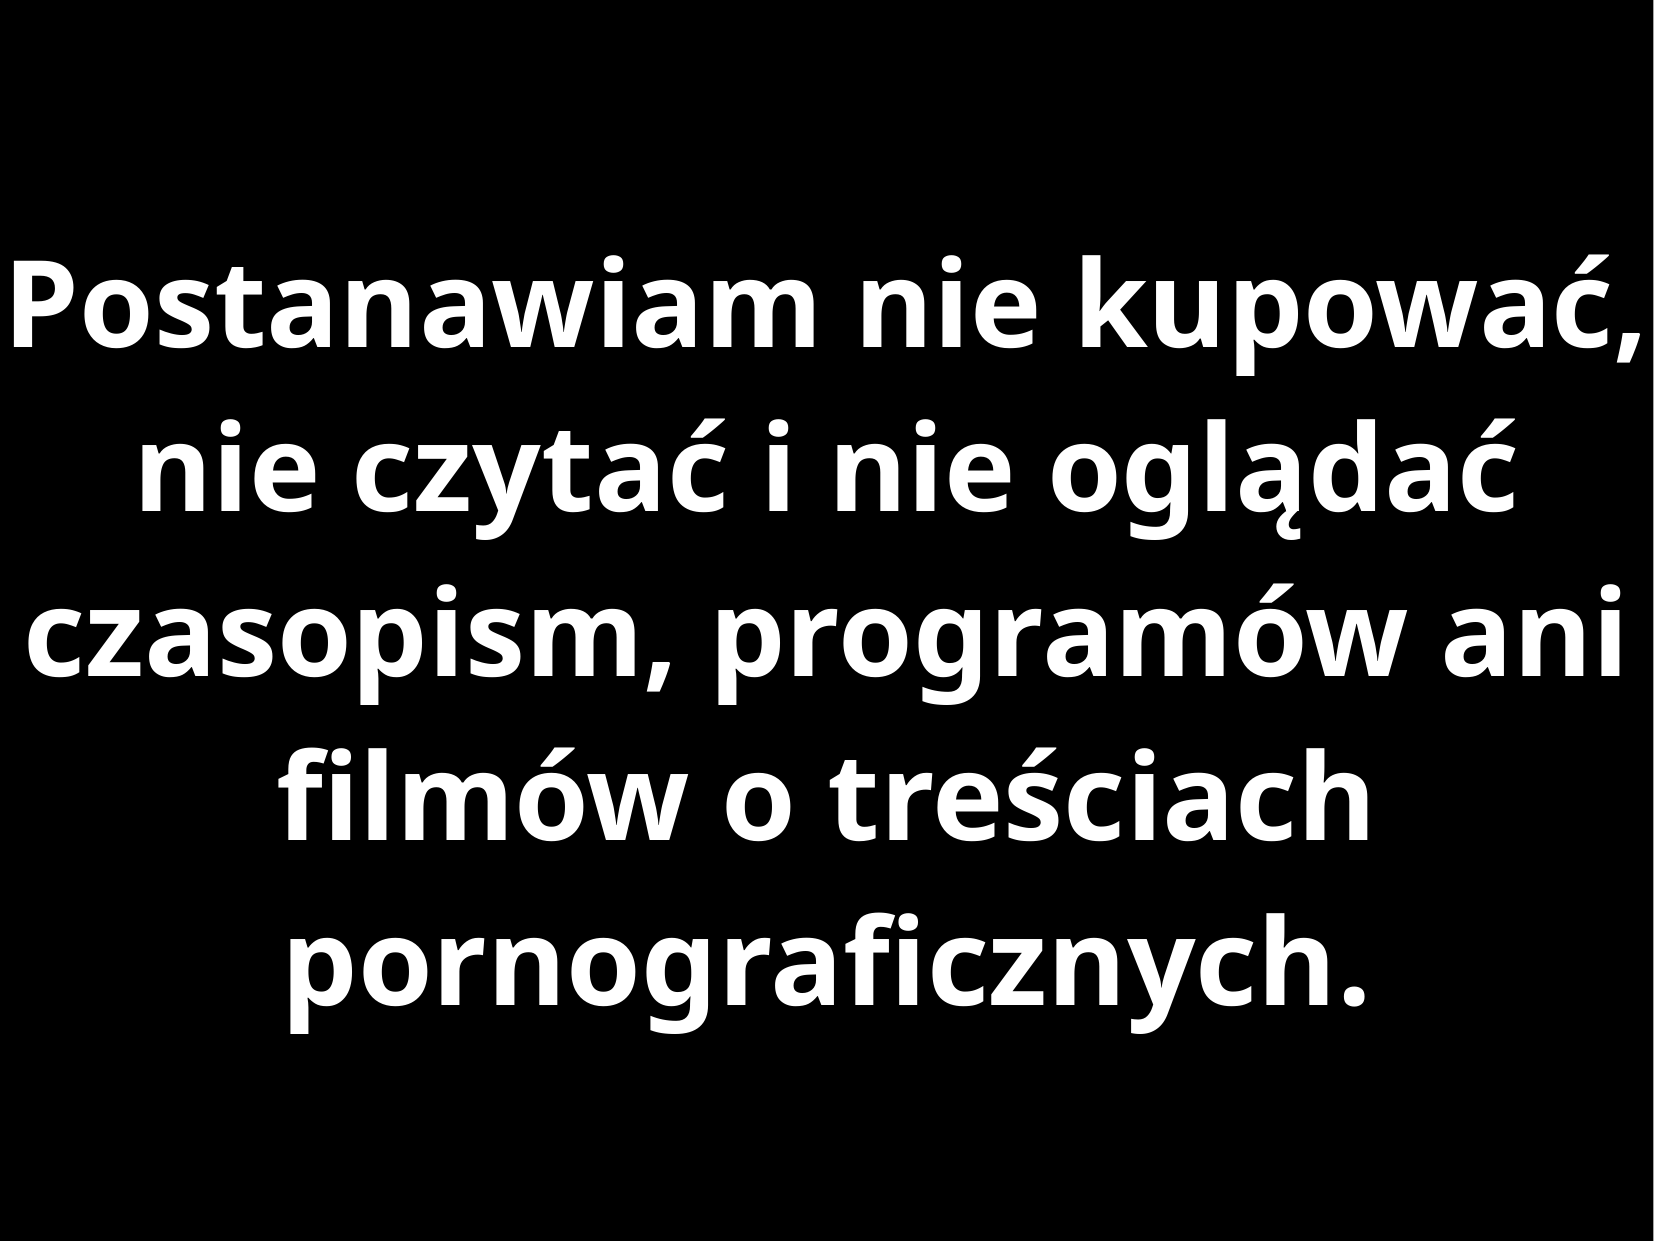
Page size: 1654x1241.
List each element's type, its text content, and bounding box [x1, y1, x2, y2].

title Postanawiam nie kupować, nie czytać i nie oglądać czasopism, programów ani filmów o treściach pornograficznych. [0, 0, 1654, 1241]
